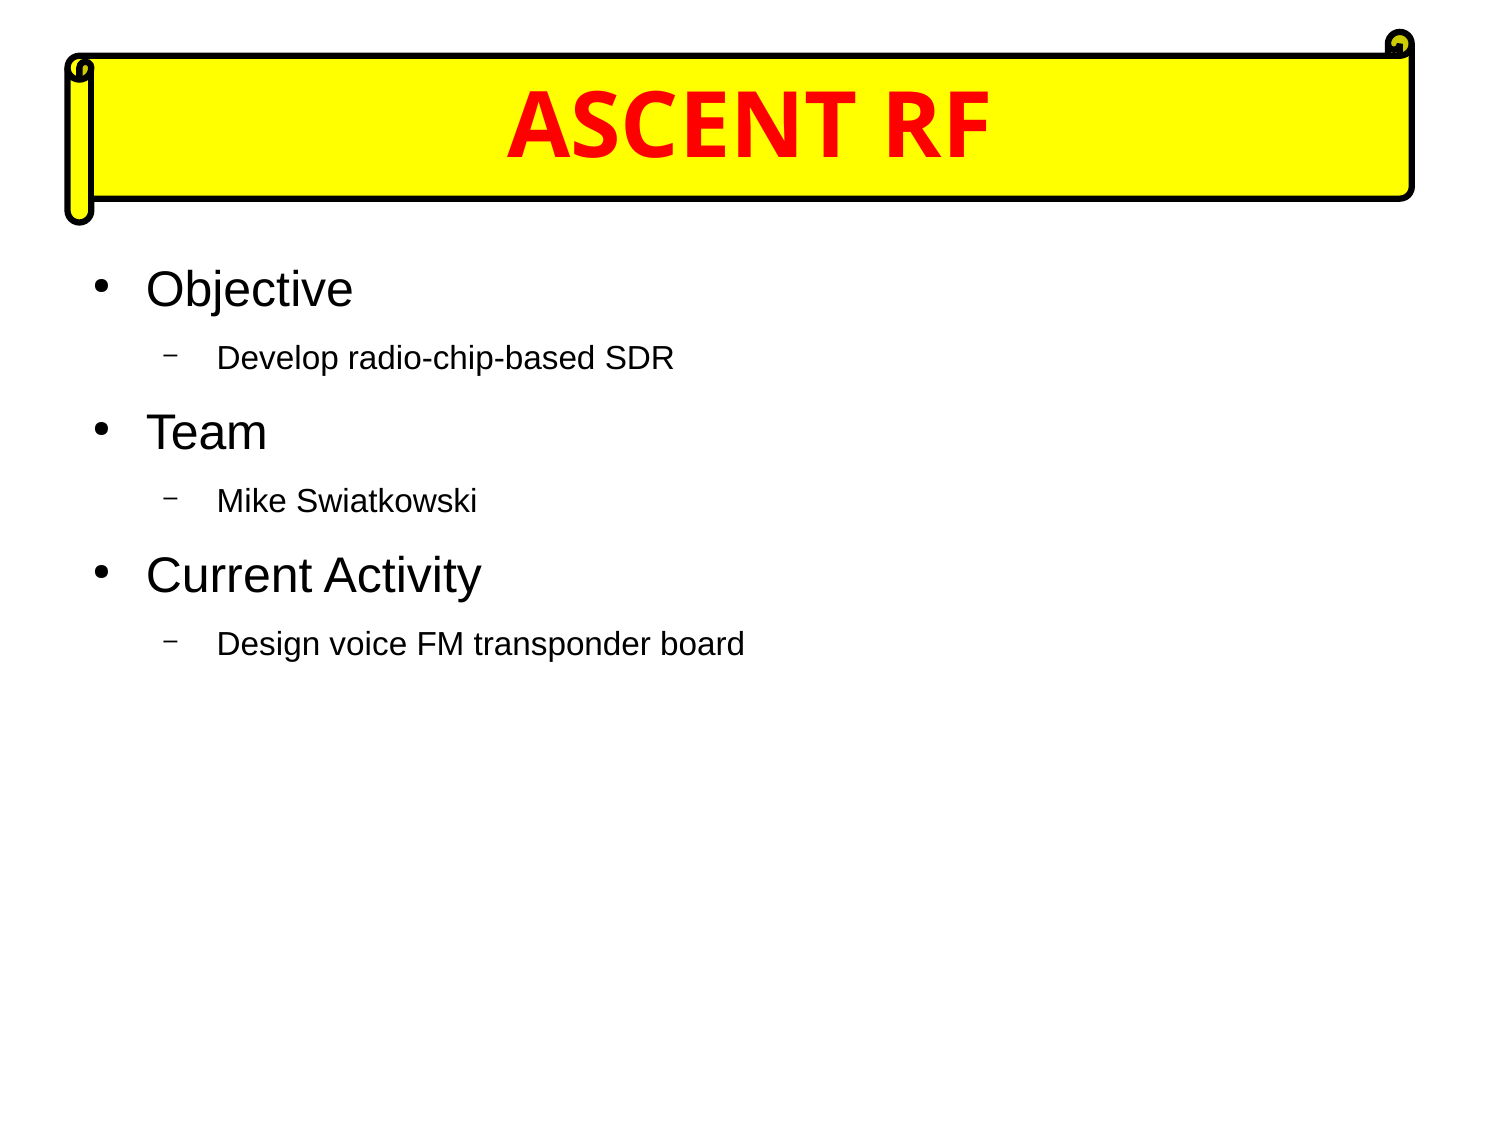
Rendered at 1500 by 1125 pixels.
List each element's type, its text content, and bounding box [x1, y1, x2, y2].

list Objective Develop radio-chip-based SDR Team Mike Swiatkowski Current Activity Design voice FM transponder board [75, 263, 1425, 916]
text_box [67, 184, 1412, 223]
text_box ASCENT RF [0, 58, 1500, 184]
text_box [72, 31, 1412, 58]
